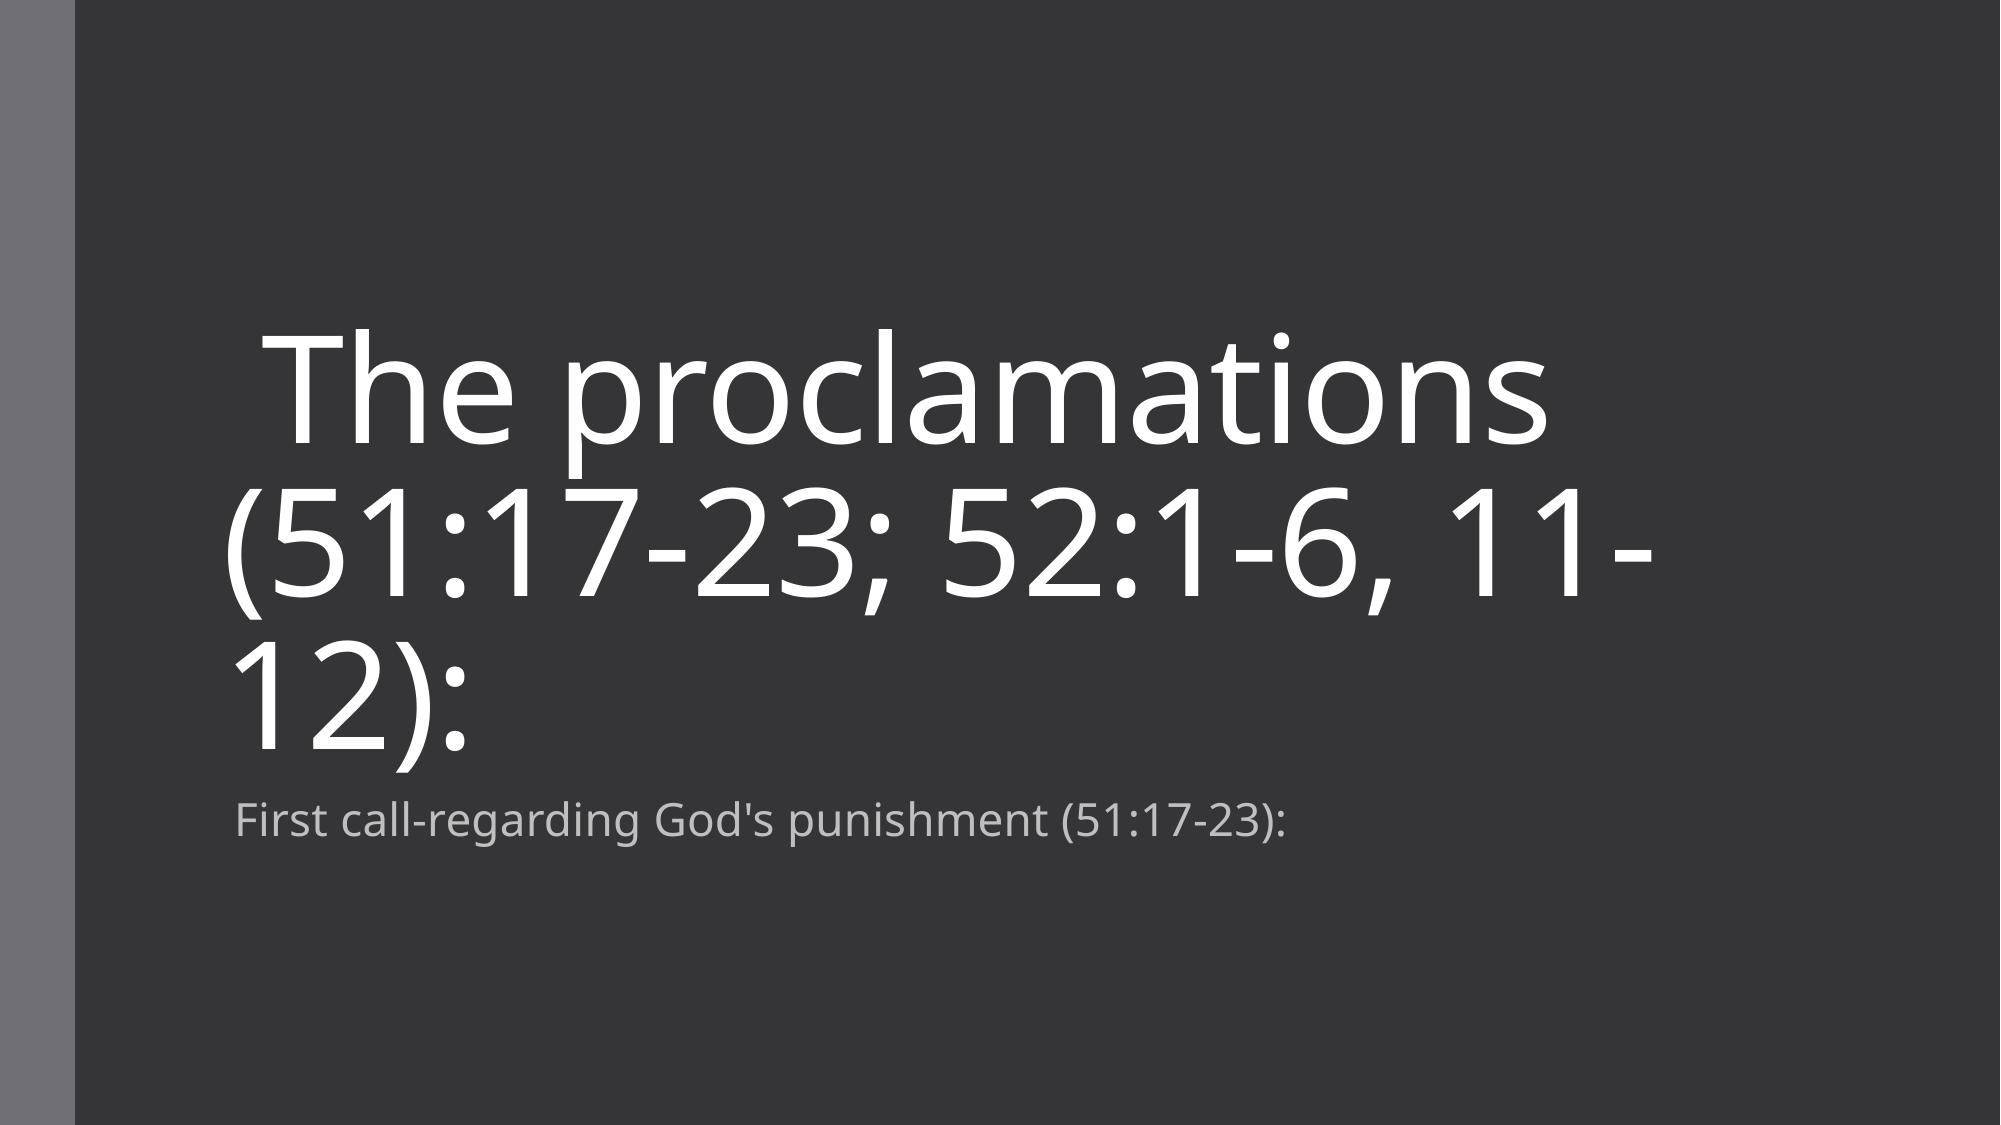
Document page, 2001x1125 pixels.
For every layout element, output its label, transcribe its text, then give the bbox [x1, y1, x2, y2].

title The proclamations (51:17-23; 52:1-6, 11-12): [206, 124, 1752, 787]
subtitle First call-regarding God's punishment (51:17-23): [206, 787, 1752, 1066]
